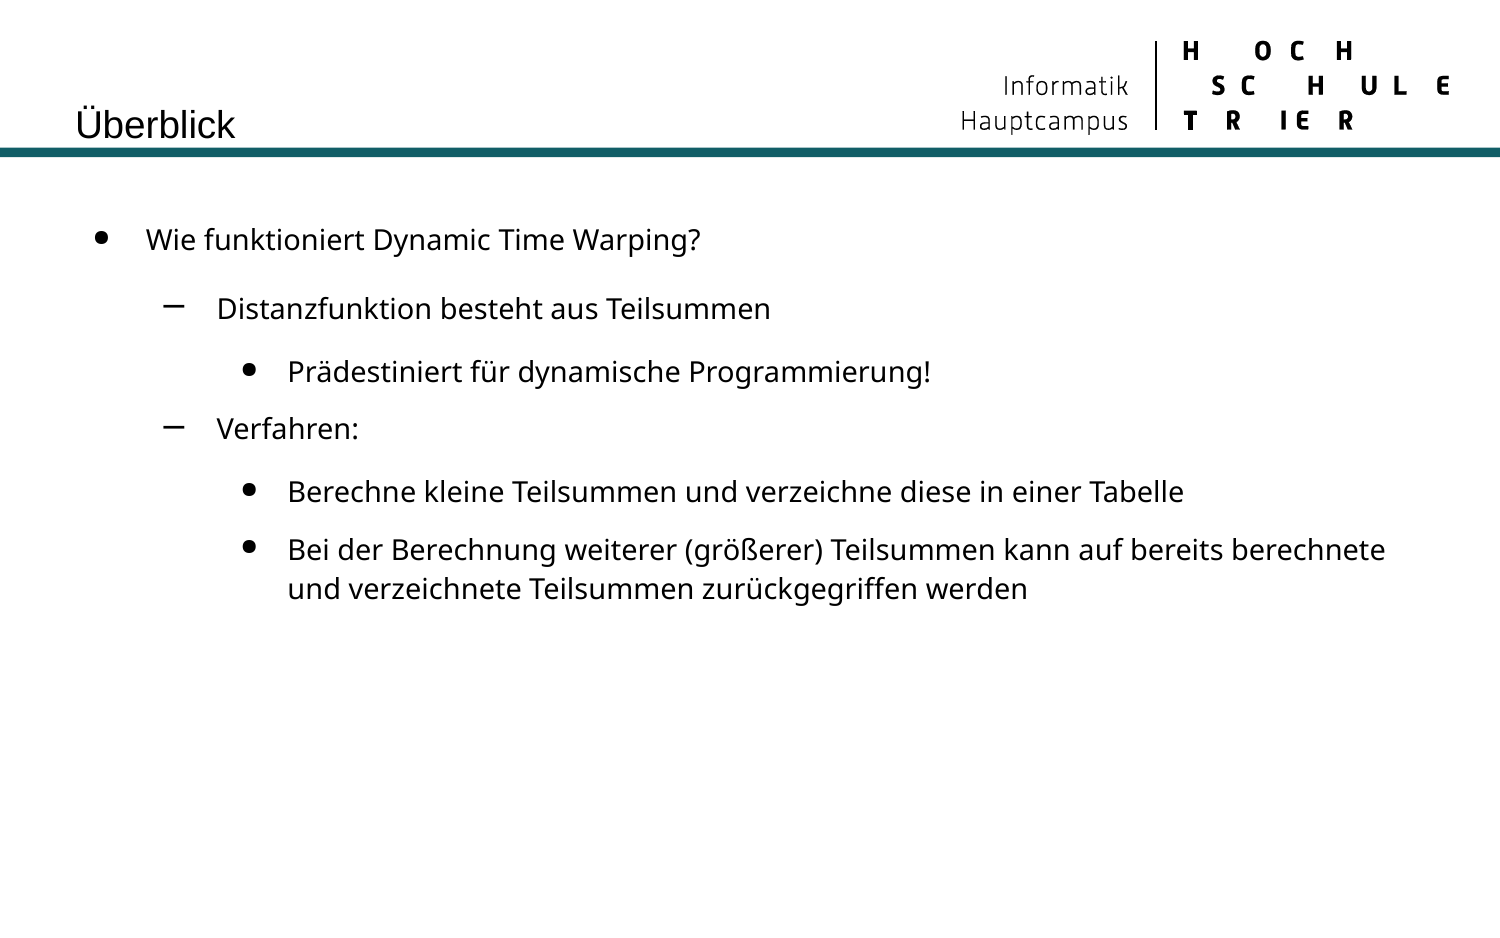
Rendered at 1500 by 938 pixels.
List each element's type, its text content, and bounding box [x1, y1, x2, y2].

list Wie funktioniert Dynamic Time Warping? Distanzfunktion besteht aus Teilsummen Prädestiniert für dynamische Programmierung! Verfahren: Berechne kleine Teilsummen und verzeichne diese in einer Tabelle Bei der Berechnung weiterer (größerer) Teilsummen kann auf bereits berechnete und verzeichnete Teilsummen zurückgegriffen werden [75, 219, 1425, 863]
title Überblick [75, 37, 1425, 194]
